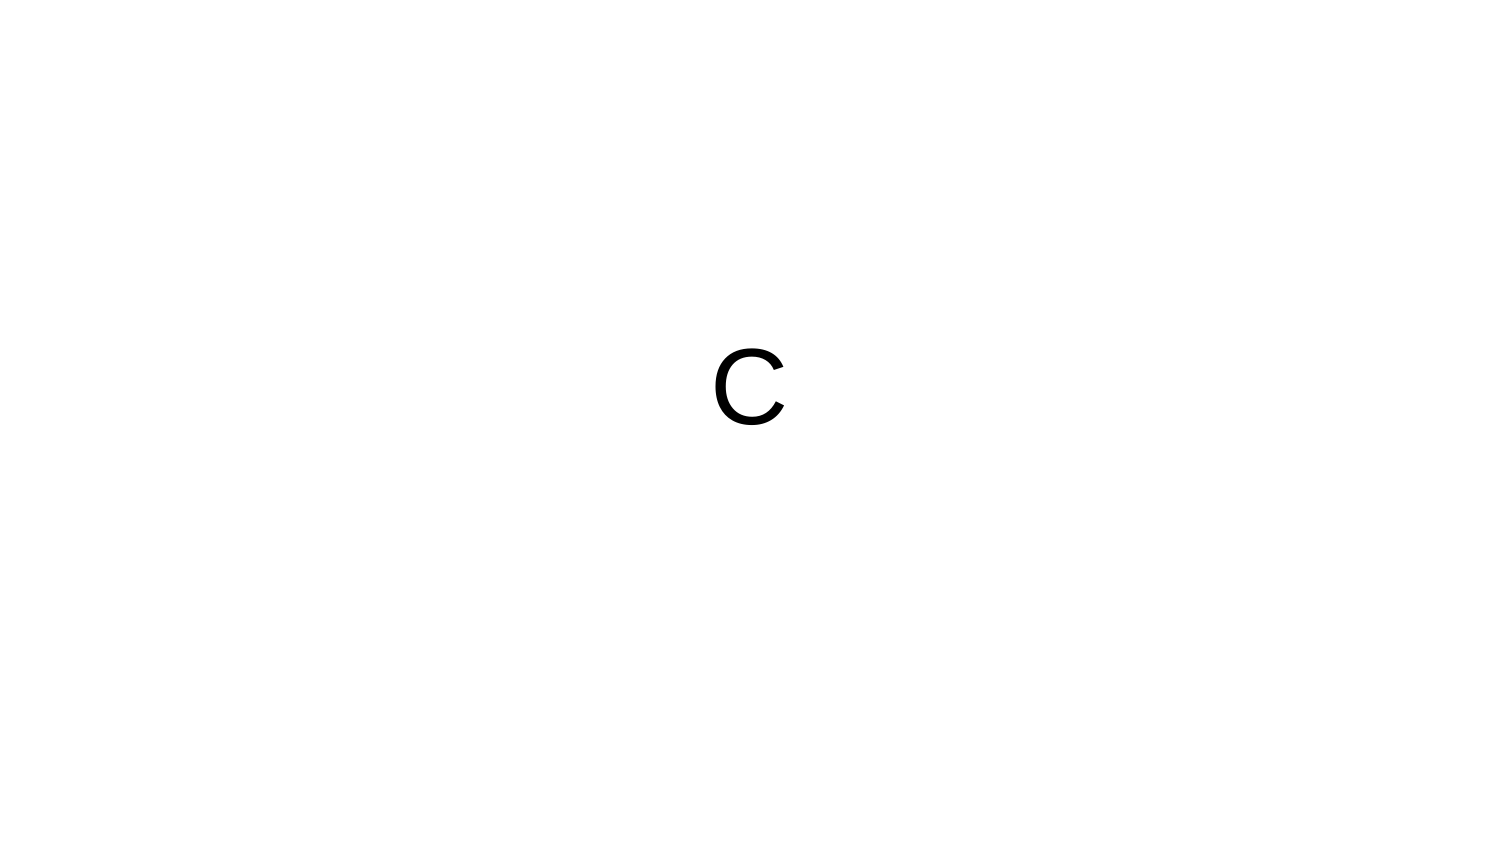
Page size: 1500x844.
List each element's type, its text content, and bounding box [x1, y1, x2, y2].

title C [51, 126, 1449, 463]
